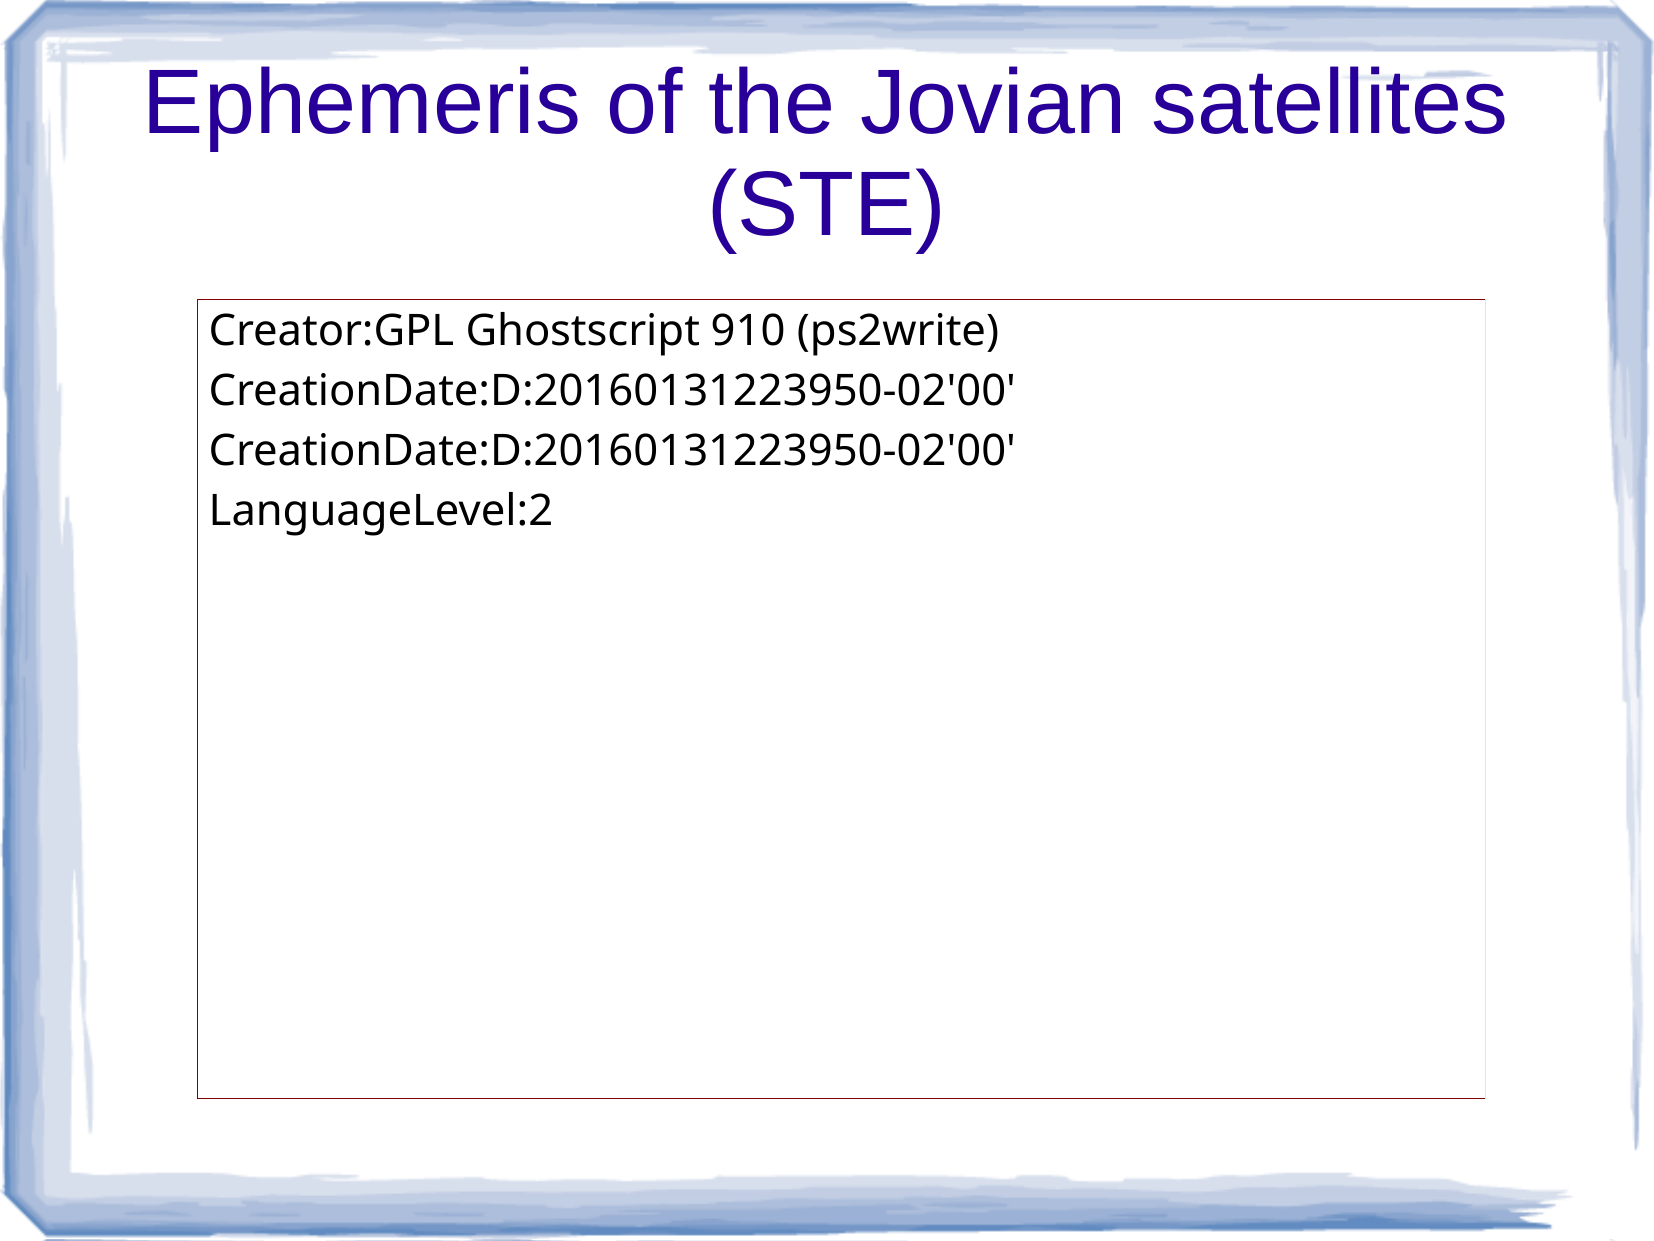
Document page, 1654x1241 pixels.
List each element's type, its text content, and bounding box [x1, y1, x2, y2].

title Ephemeris of the Jovian satellites (STE) [82, 49, 1571, 257]
picture [0, 0, 1654, 1241]
